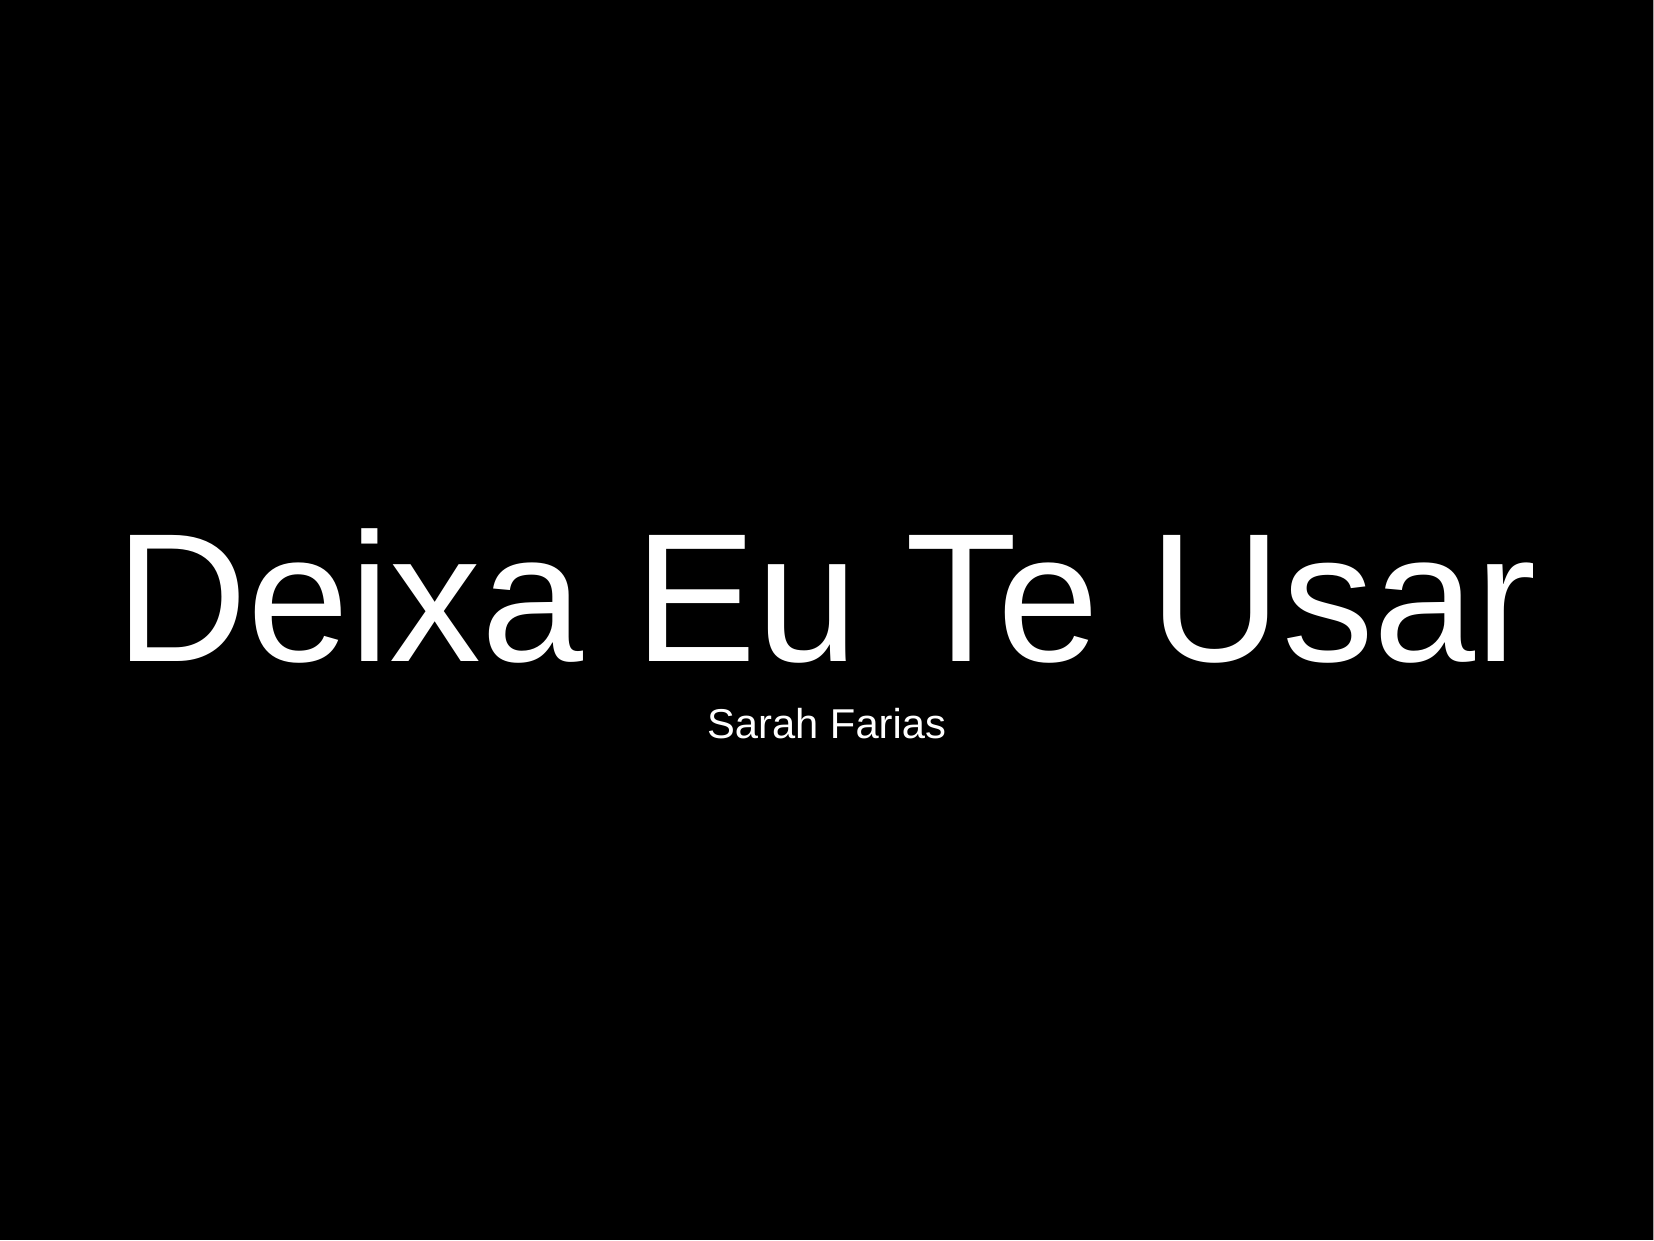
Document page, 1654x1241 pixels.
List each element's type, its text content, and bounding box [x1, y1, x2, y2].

subtitle Deixa Eu Te Usar Sarah Farias [47, 49, 1607, 1193]
